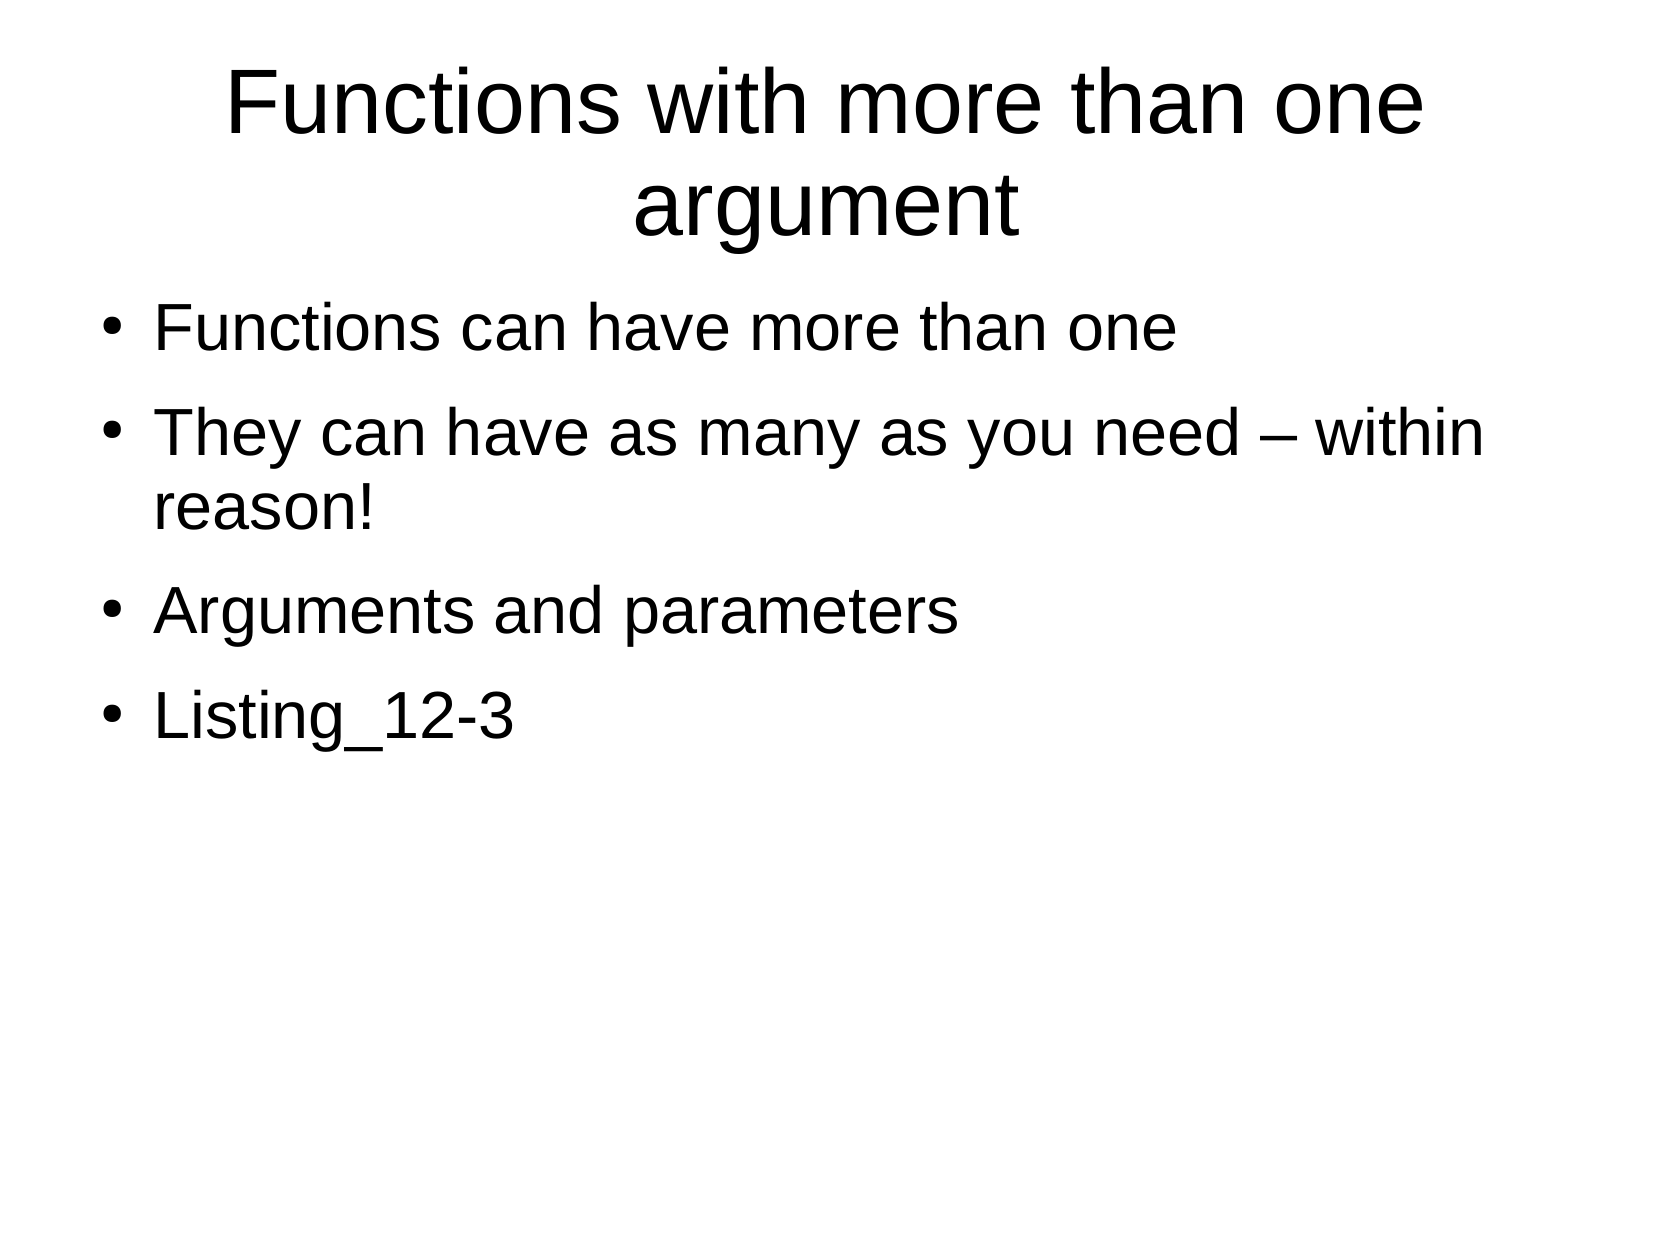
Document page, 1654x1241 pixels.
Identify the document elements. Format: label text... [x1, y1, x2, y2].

title Functions with more than one argument [82, 49, 1571, 257]
list Functions can have more than one They can have as many as you need – within reason! Arguments and parameters Listing_12-3 [82, 290, 1571, 1082]
